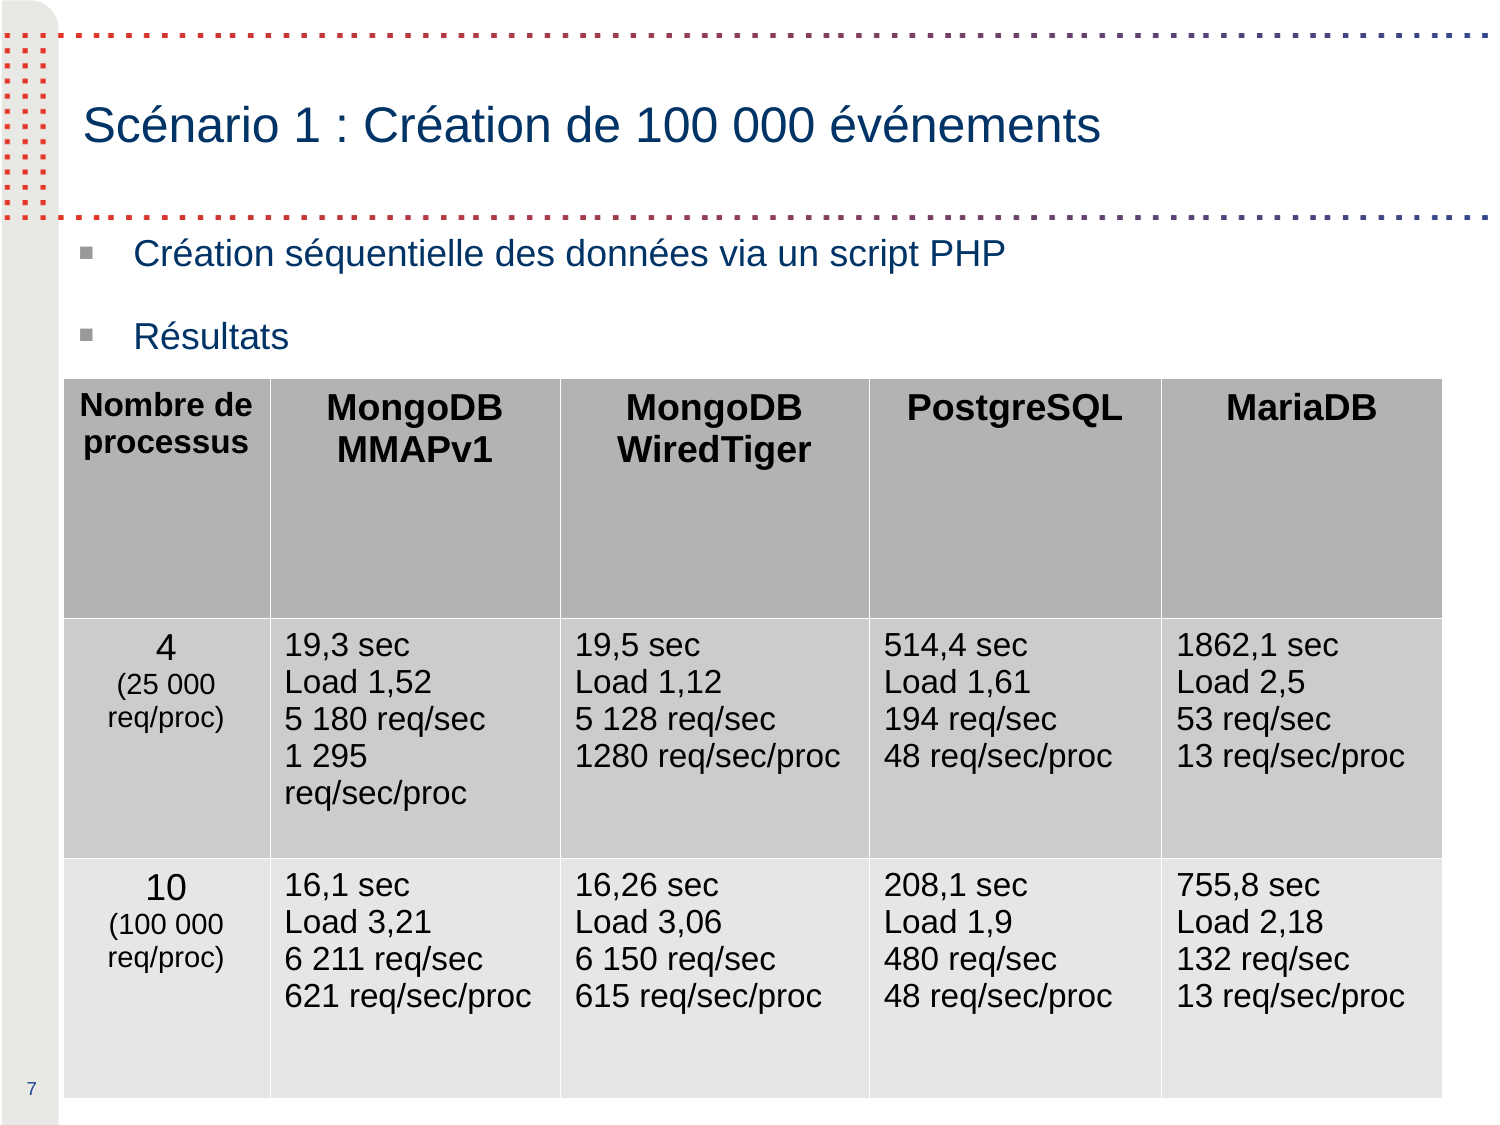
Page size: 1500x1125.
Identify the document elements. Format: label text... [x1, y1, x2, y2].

title Scénario 1 : Création de 100 000 événements [82, 50, 1465, 200]
table_header MongoDB WiredTiger [561, 379, 869, 618]
table_cell 16,1 sec Load 3,21 6 211 req/sec 621 req/sec/proc [271, 859, 560, 1098]
table_header PostgreSQL [870, 379, 1161, 618]
table_header MariaDB [1162, 379, 1442, 618]
picture [0, 33, 1500, 220]
table_cell 208,1 sec Load 1,9 480 req/sec 48 req/sec/proc [870, 859, 1161, 1098]
table_cell 16,26 sec Load 3,06 6 150 req/sec 615 req/sec/proc [561, 859, 869, 1098]
table_cell 1862,1 sec Load 2,5 53 req/sec 13 req/sec/proc [1162, 619, 1442, 858]
table_header MongoDB MMAPv1 [271, 379, 560, 618]
table_cell 19,3 sec Load 1,52 5 180 req/sec 1 295 req/sec/proc [271, 619, 560, 858]
table_cell 4 (25 000 req/proc) [64, 619, 270, 858]
table_cell 10 (100 000 req/proc) [64, 859, 270, 1098]
table_cell 19,5 sec Load 1,12 5 128 req/sec 1280 req/sec/proc [561, 619, 869, 858]
list Création séquentielle des données via un script PHP Résultats [62, 232, 1438, 378]
table_cell 514,4 sec Load 1,61 194 req/sec 48 req/sec/proc [870, 619, 1161, 858]
table_header Nombre de processus [64, 379, 270, 618]
table_cell 755,8 sec Load 2,18 132 req/sec 13 req/sec/proc [1162, 859, 1442, 1098]
